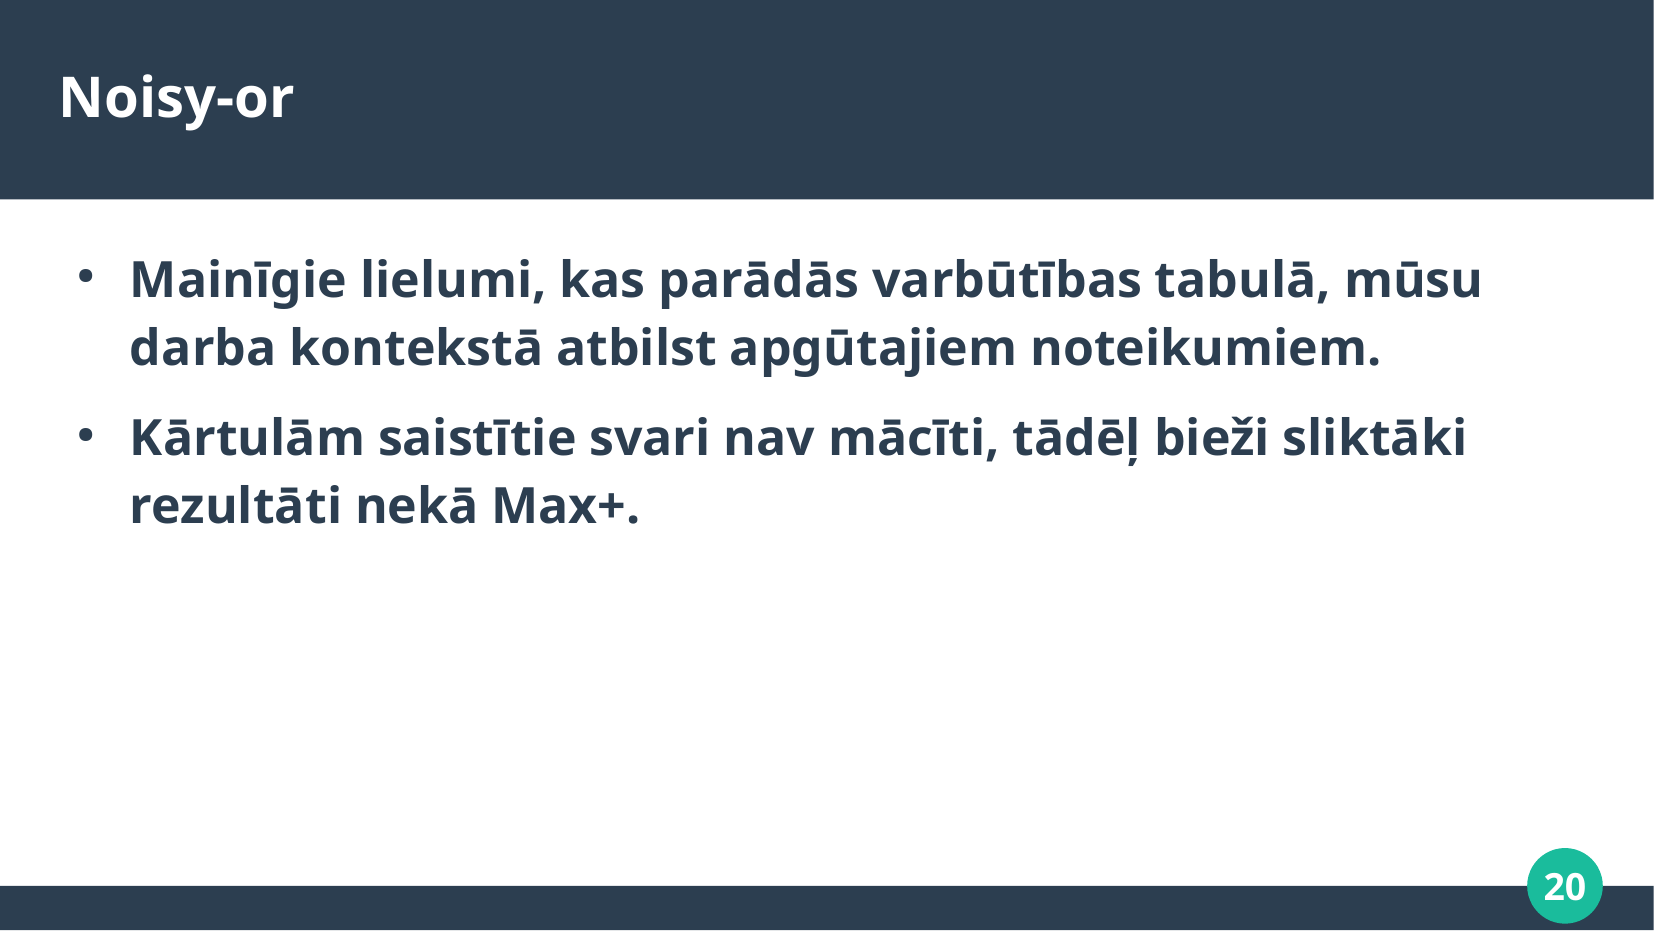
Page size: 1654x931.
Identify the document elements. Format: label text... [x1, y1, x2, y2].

list Mainīgie lielumi, kas parādās varbūtības tabulā, mūsu darba kontekstā atbilst apgūtajiem noteikumiem. Kārtulām saistītie svari nav mācīti, tādēļ bieži sliktāki rezultāti nekā Max+. [59, 243, 1595, 864]
title Noisy-or [59, 37, 1595, 155]
